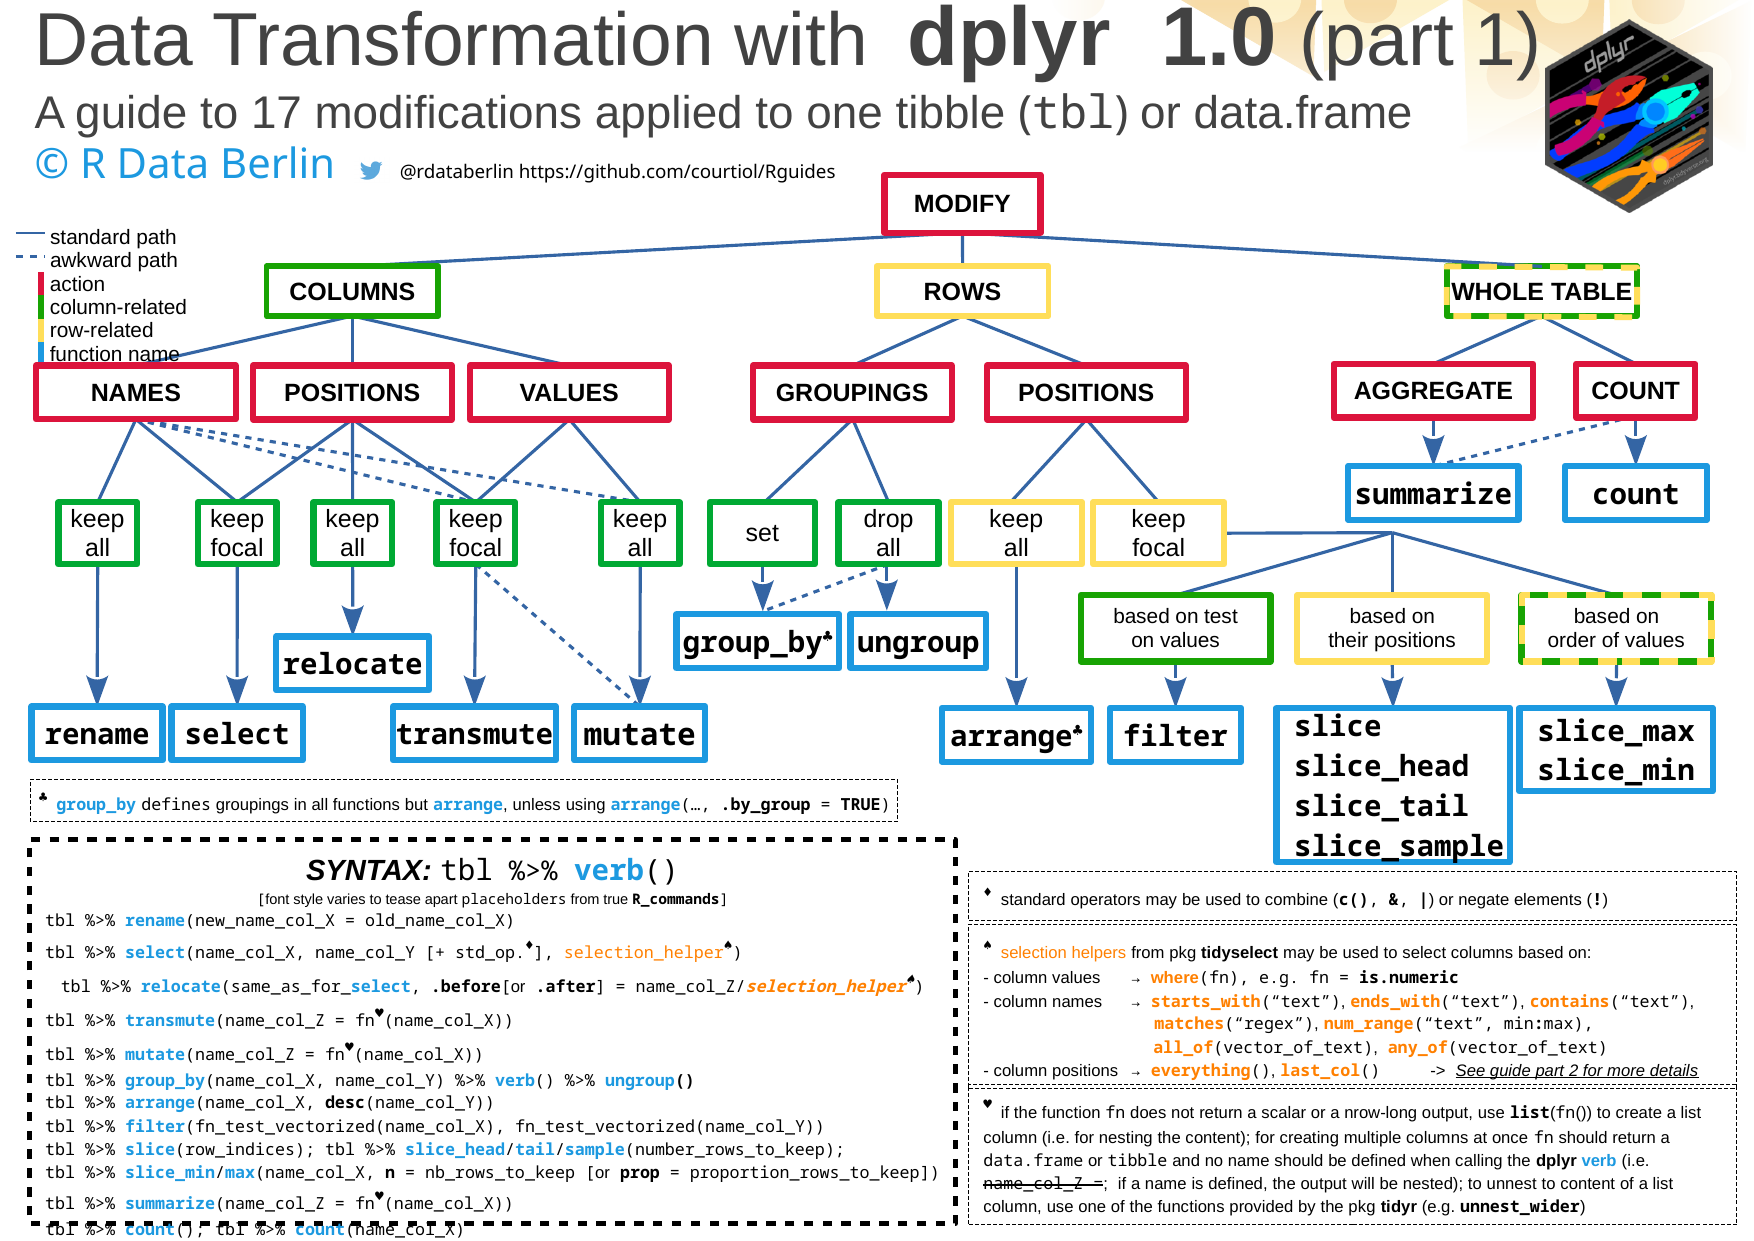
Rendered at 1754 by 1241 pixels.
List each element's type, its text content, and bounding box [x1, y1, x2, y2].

text_box set [709, 502, 815, 565]
text_box ♥ if the function fn does not return a scalar or a nrow-long output, use list(fn()) to create a list column (i.e. for nesting the content); for creating multiple columns at once fn should return a data.frame or tibble and no name should be defined when calling the dplyr verb (i.e. name_col_Z =; if a name is defined, the output will be nested); to unnest to content of a list column, use one of the functions provided by the pkg tidyr (e.g. unnest_wider) [968, 1084, 1737, 1218]
text_box relocate [276, 636, 430, 691]
text_box arrange♣ [941, 707, 1091, 762]
text_box ♣ group_by defines groupings in all functions but arrange, unless using arrange(…, .by_group = TRUE) [30, 779, 898, 822]
text_box VALUES [469, 365, 669, 420]
text_box NAMES [36, 365, 236, 420]
text_box POSITIONS [252, 365, 452, 420]
text_box slice_max slice_min [1519, 707, 1713, 792]
text_box AGGREGATE [1333, 363, 1534, 418]
text_box group_by♣ [676, 614, 840, 669]
text_box keep all [601, 502, 680, 565]
text_box based on test on values [1080, 595, 1271, 662]
text_box MODIFY [884, 174, 1041, 233]
text_box SYNTAX: tbl %>% verb() [font style varies to tease apart placeholders from true R_commands] tbl %>% rename(new_name_col_X = old_name_col_X) tbl %>% select(name_col_X, name_col_Y [+ std_op.♦], selection_helper♠) tbl %>% relocate(same_as_for_select, .before[or .after] = name_col_Z/selection_helper♠) tbl %>% transmute(name_col_Z = fn♥(name_col_X)) tbl %>% mutate(name_col_Z = fn♥(name_col_X)) tbl %>% group_by(name_col_X, name_col_Y) %>% verb() %>% ungroup() tbl %>% arrange(name_col_X, desc(name_col_Y)) tbl %>% filter(fn_test_vectorized(name_col_X), fn_test_vectorized(name_col_Y)) tbl %>% slice(row_indices); tbl %>% slice_head/tail/sample(number_rows_to_keep); tbl %>% slice_min/max(name_col_X, n = nb_rows_to_keep [or prop = proportion_rows_to_keep]) tbl %>% summarize(name_col_Z = fn♥(name_col_X)) tbl %>% count(); tbl %>% count(name_col_X) [29, 839, 956, 1224]
text_box COLUMNS [266, 266, 439, 317]
text_box slice slice_head slice_tail slice_sample [1276, 707, 1510, 863]
text_box COUNT [1576, 363, 1696, 418]
title Data Transformation with dplyr 1.0 (part 1) A guide to 17 modifications applied to one tibble (tbl) or data.frame © R Data Berlin @rdataberlin https://github.com/courtiol/Rguides [34, 0, 1548, 249]
text_box keep all [950, 502, 1082, 565]
text_box mutate [574, 706, 706, 761]
text_box keep focal [197, 502, 277, 565]
text_box based on order of values [1521, 595, 1712, 662]
text_box ♠ selection helpers from pkg tidyselect may be used to select columns based on: - column values → where(fn), e.g. fn = is.numeric - column names → starts_with(“text”), ends_with(“text”), contains(“text”), matches(“regex”), num_range(“text”, min:max), all_of(vector_of_text), any_of(vector_of_text) - column positions → everything(), last_col() -> See guide part 2 for more details [968, 924, 1737, 1077]
text_box [1287, 0, 1753, 292]
text_box filter [1110, 707, 1242, 762]
text_box WHOLE TABLE [1446, 266, 1638, 317]
text_box [1050, 249, 1446, 292]
text_box standard path awkward path action column-related row-related function name [23, 218, 284, 379]
text_box based on their positions [1297, 595, 1488, 662]
text_box POSITIONS [987, 365, 1186, 420]
picture [1545, 19, 1713, 213]
text_box count [1564, 466, 1707, 520]
text_box transmute [393, 706, 556, 761]
text_box summarize [1348, 466, 1519, 520]
text_box keep focal [436, 502, 516, 565]
text_box ROWS [876, 266, 1049, 317]
text_box keep all [313, 502, 392, 565]
text_box rename [31, 706, 163, 761]
text_box keep focal [1093, 502, 1225, 565]
text_box ungroup [850, 614, 987, 668]
text_box GROUPINGS [752, 365, 952, 420]
picture [354, 157, 390, 183]
text_box drop all [838, 502, 939, 565]
text_box ♦ standard operators may be used to combine (c(), &, |) or negate elements (!) [968, 871, 1737, 918]
text_box select [171, 706, 303, 761]
text_box keep all [58, 502, 138, 565]
